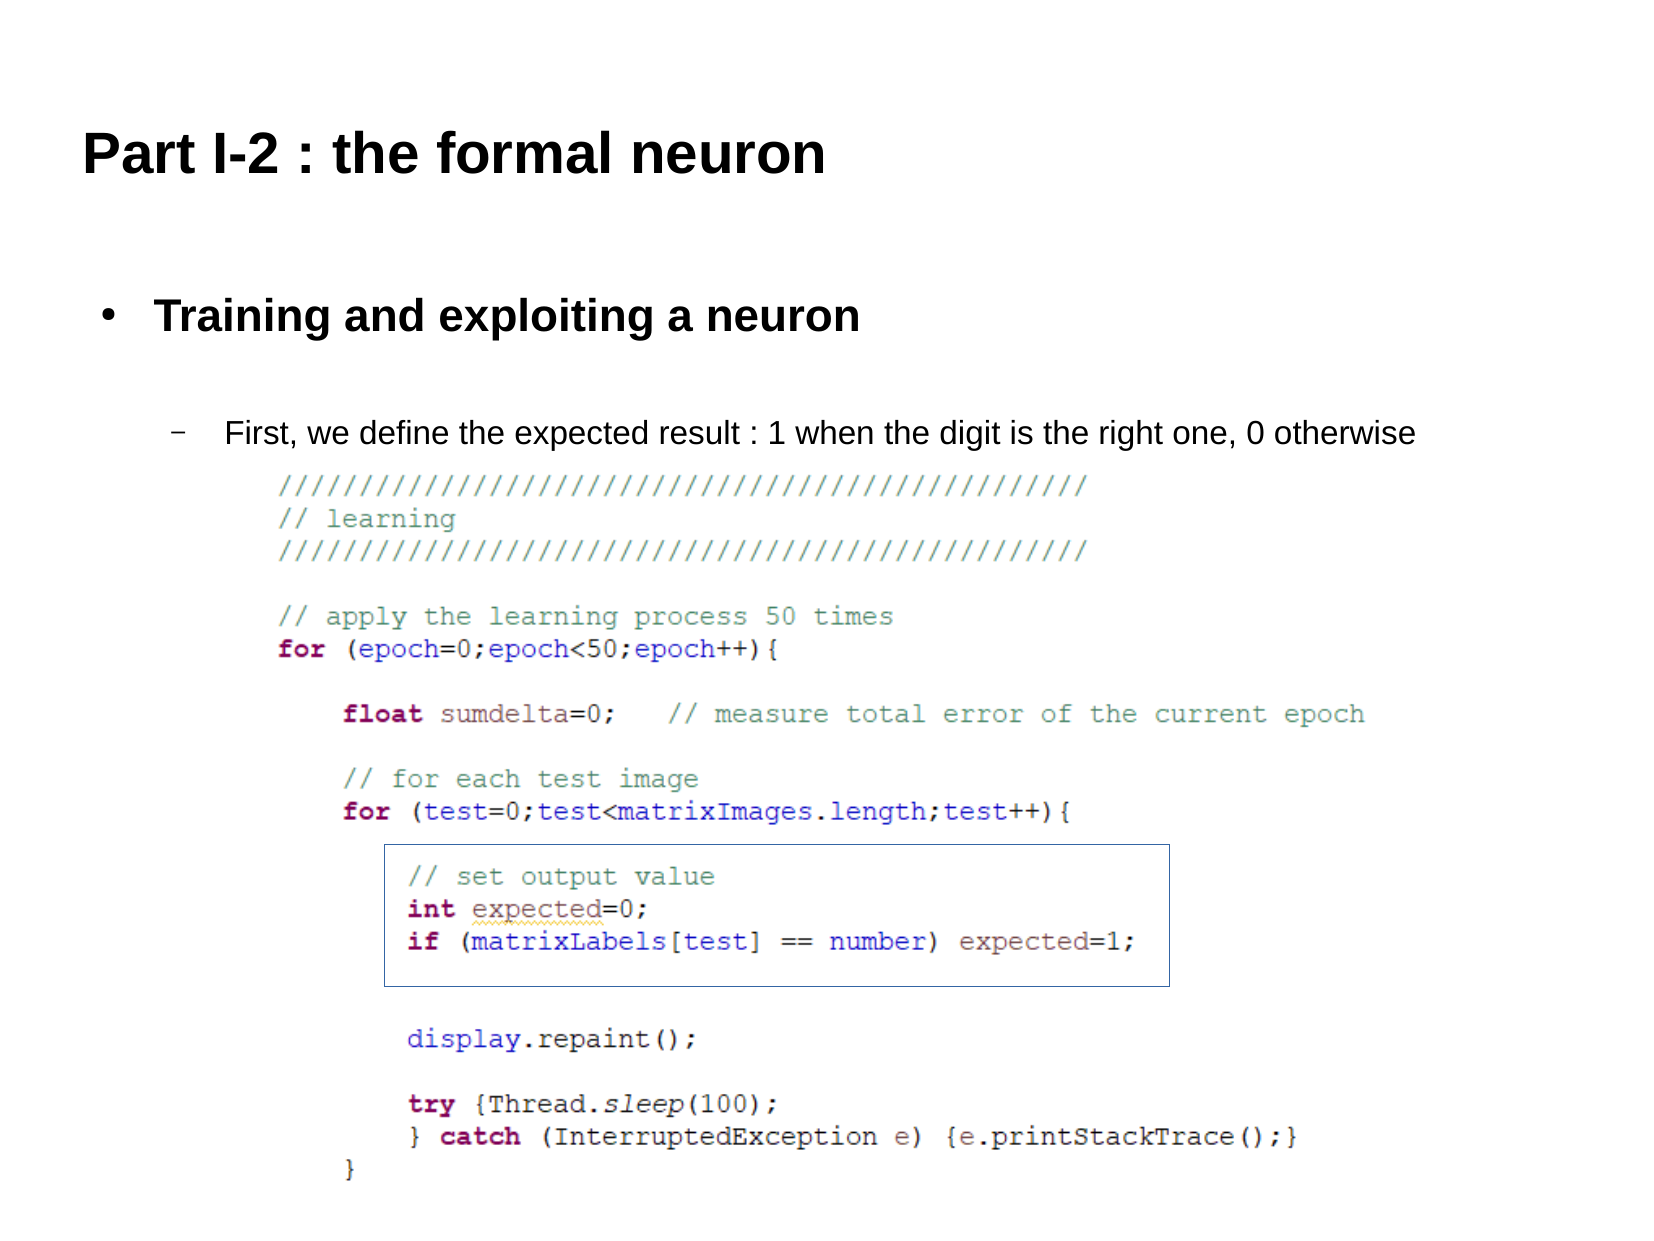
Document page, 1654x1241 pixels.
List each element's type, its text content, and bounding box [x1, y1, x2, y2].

picture [271, 464, 1450, 1197]
title Part I-2 : the formal neuron [82, 49, 1571, 257]
list Training and exploiting a neuron First, we define the expected result : 1 when the digit is the right one, 0 otherwise [82, 290, 1477, 1241]
